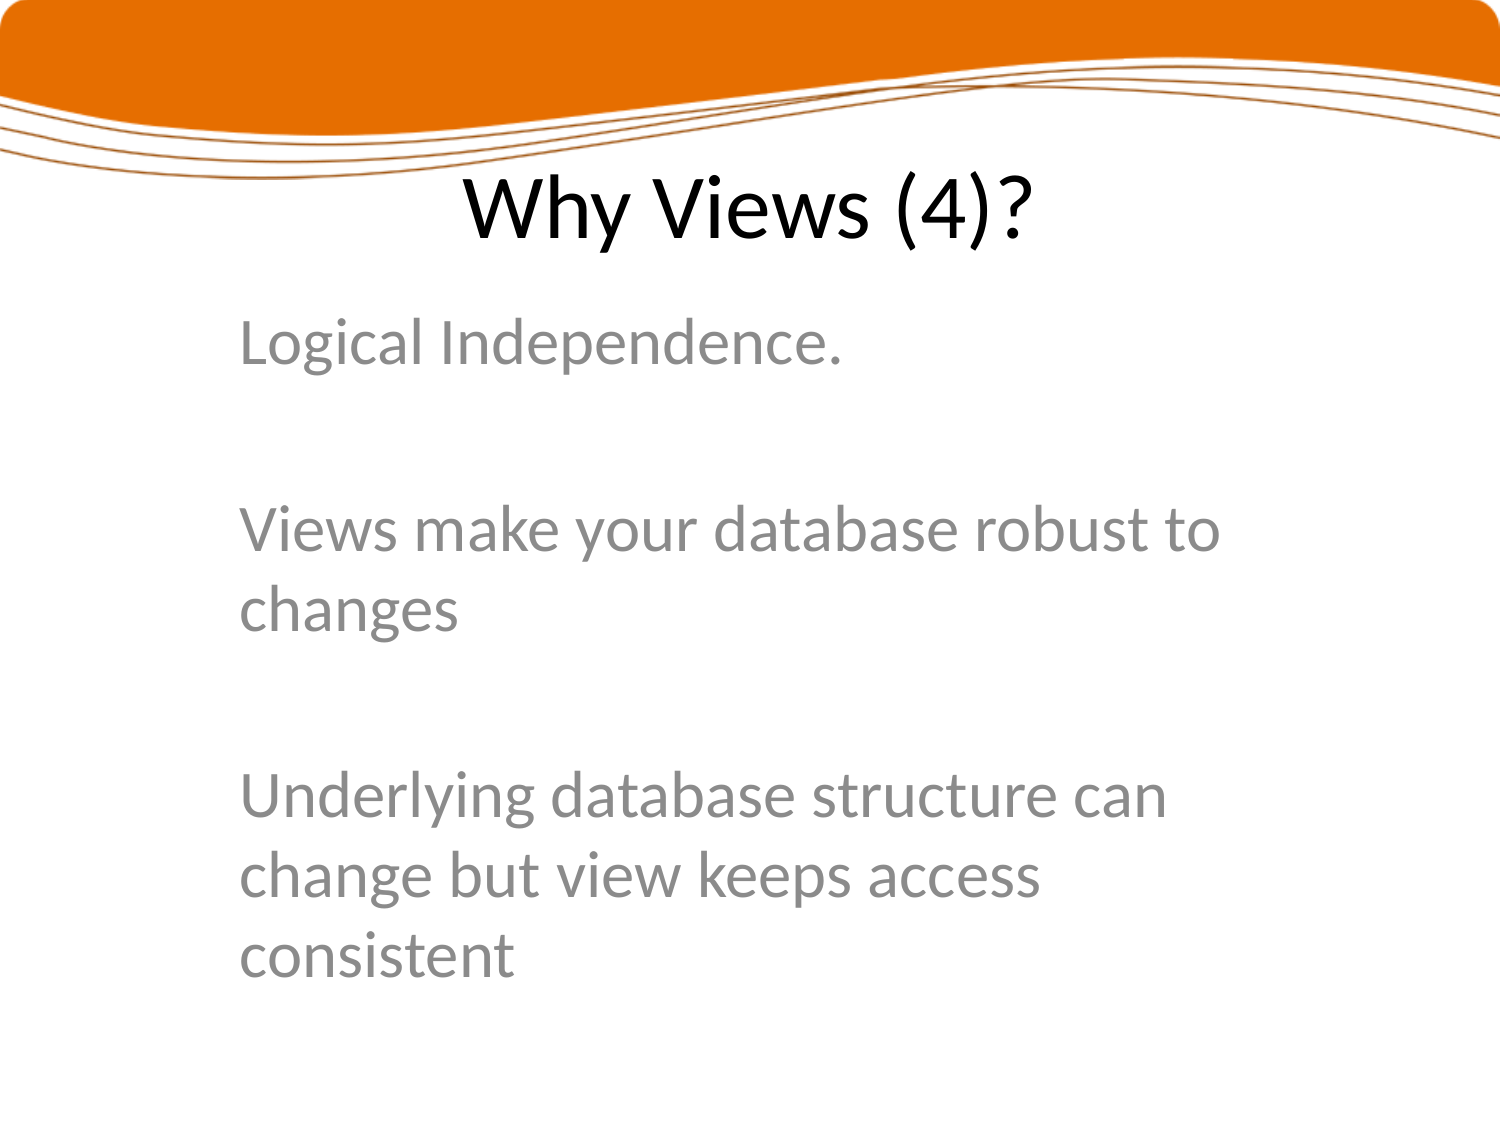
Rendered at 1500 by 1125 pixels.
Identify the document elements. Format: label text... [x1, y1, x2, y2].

picture [0, 0, 1500, 180]
text_box Why Views (4)? [75, 125, 1425, 279]
text_box Logical Independence. Views make your database robust to changes Underlying database structure can change but view keeps access consistent [225, 290, 1275, 988]
